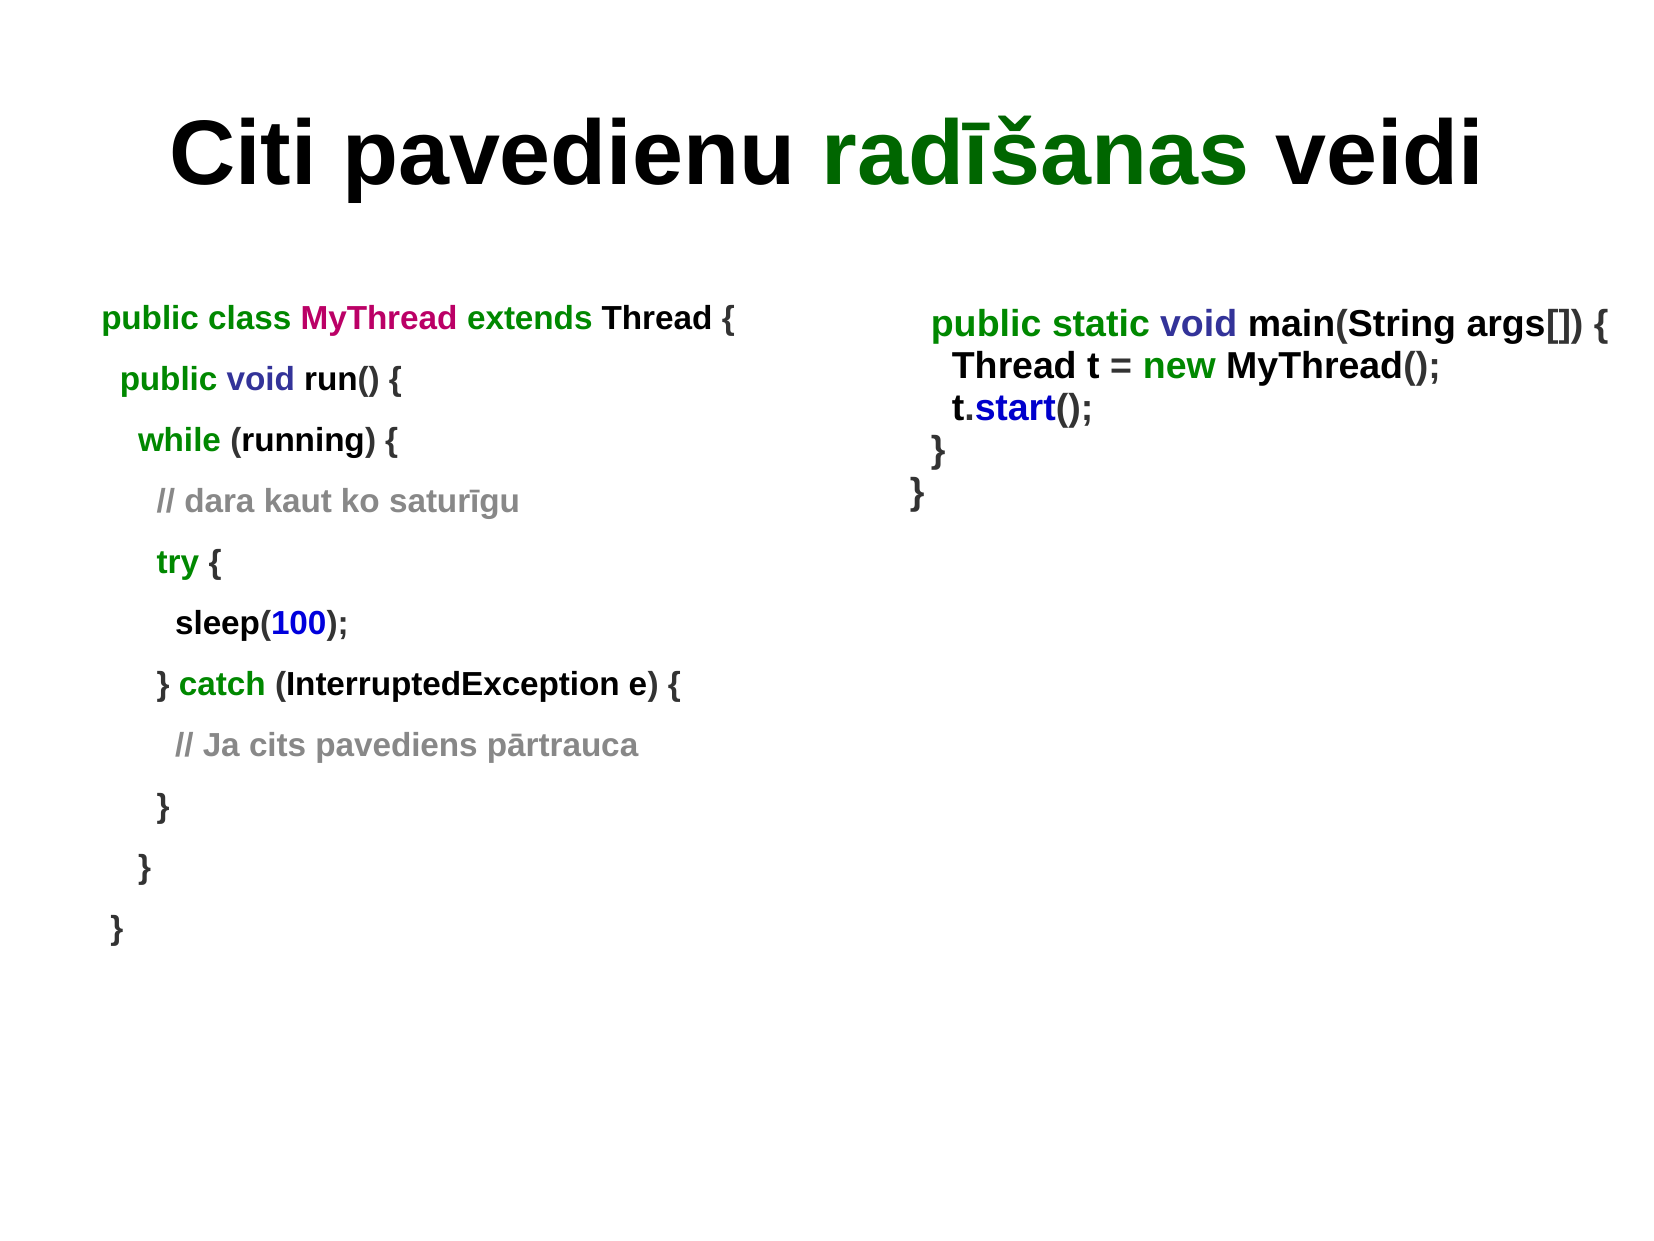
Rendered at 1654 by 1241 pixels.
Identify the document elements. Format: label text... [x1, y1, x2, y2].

title Citi pavedienu radīšanas veidi [82, 49, 1571, 257]
text_box public static void main(String args[]) { Thread t = new MyThread(); t.start(); } } [874, 295, 1630, 716]
list public class MyThread extends Thread { public void run() { while (running) { // dara kaut ko saturīgu try { sleep(100); } catch (InterruptedException e) { // Ja cits pavediens pārtrauca } } } [82, 290, 969, 1010]
